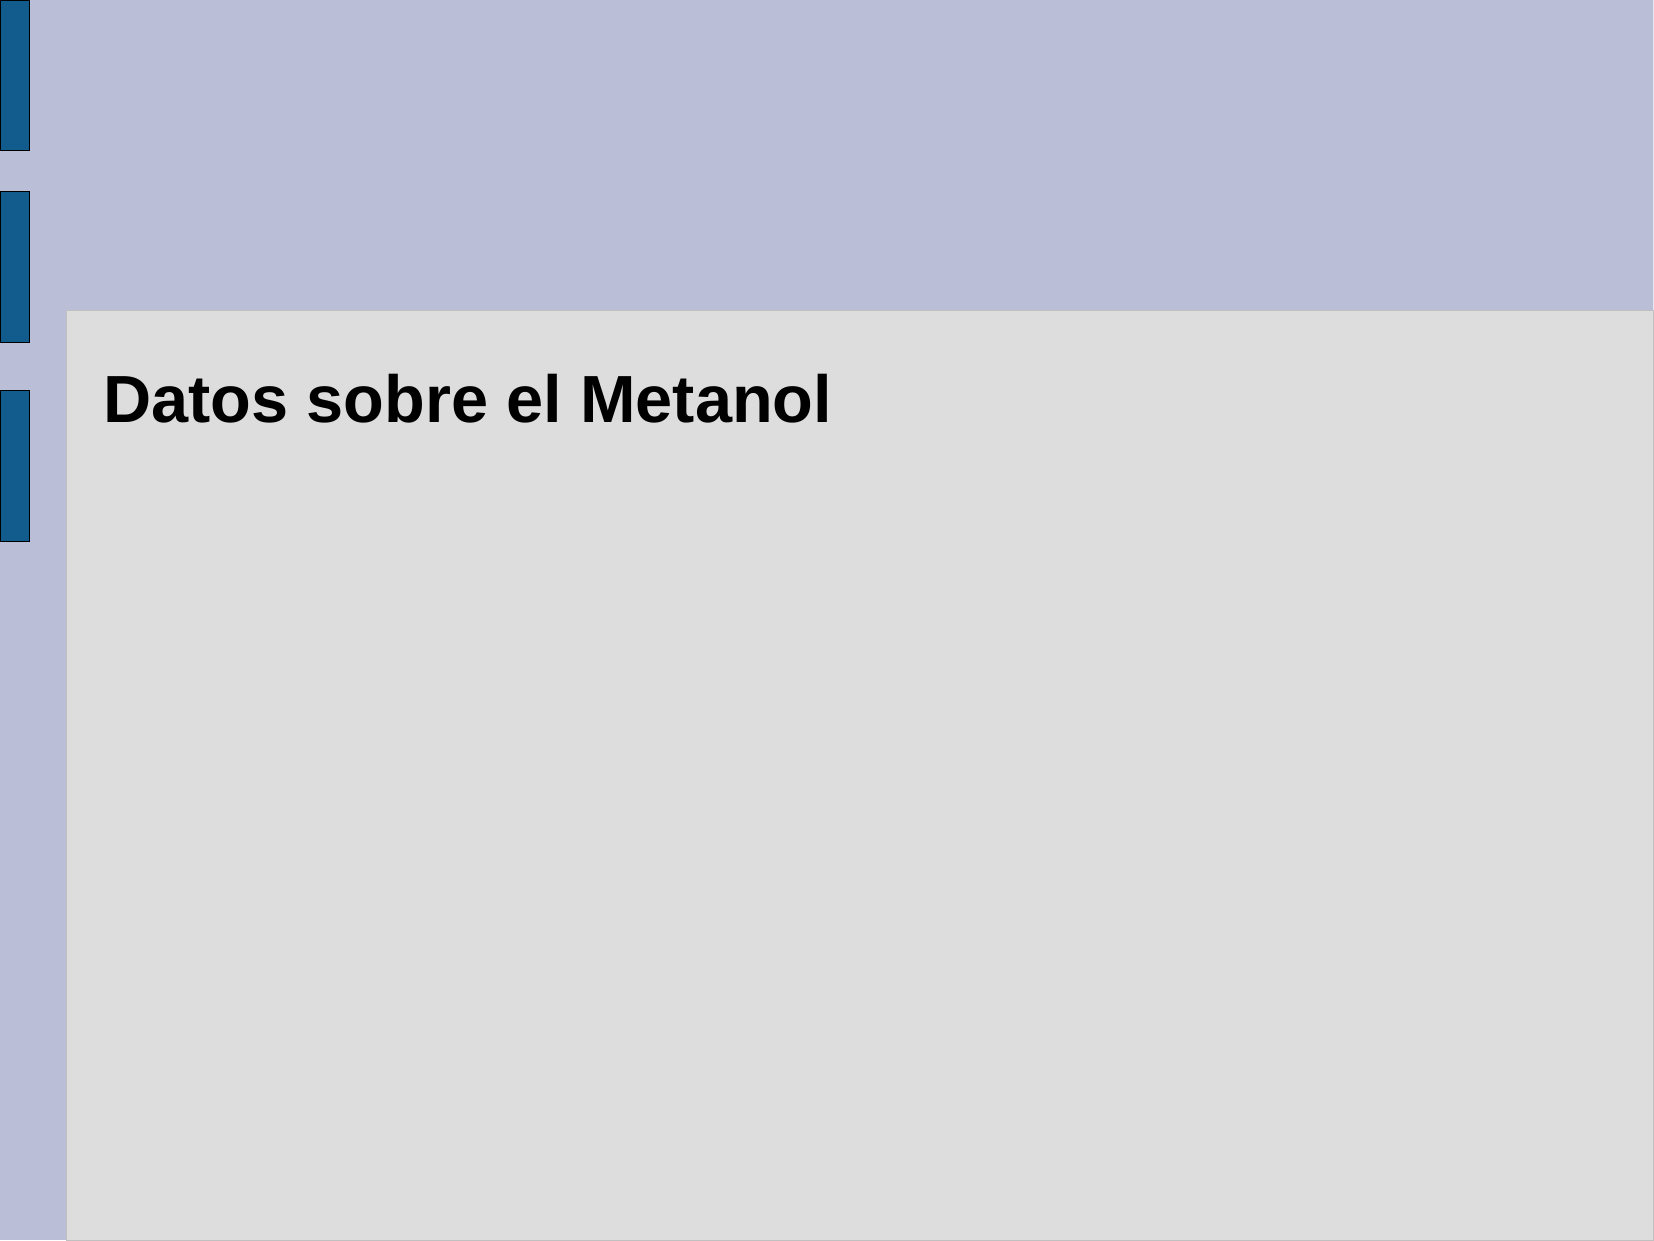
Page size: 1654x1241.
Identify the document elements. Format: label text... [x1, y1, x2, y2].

text_box Datos sobre el Metanol [88, 354, 1300, 445]
